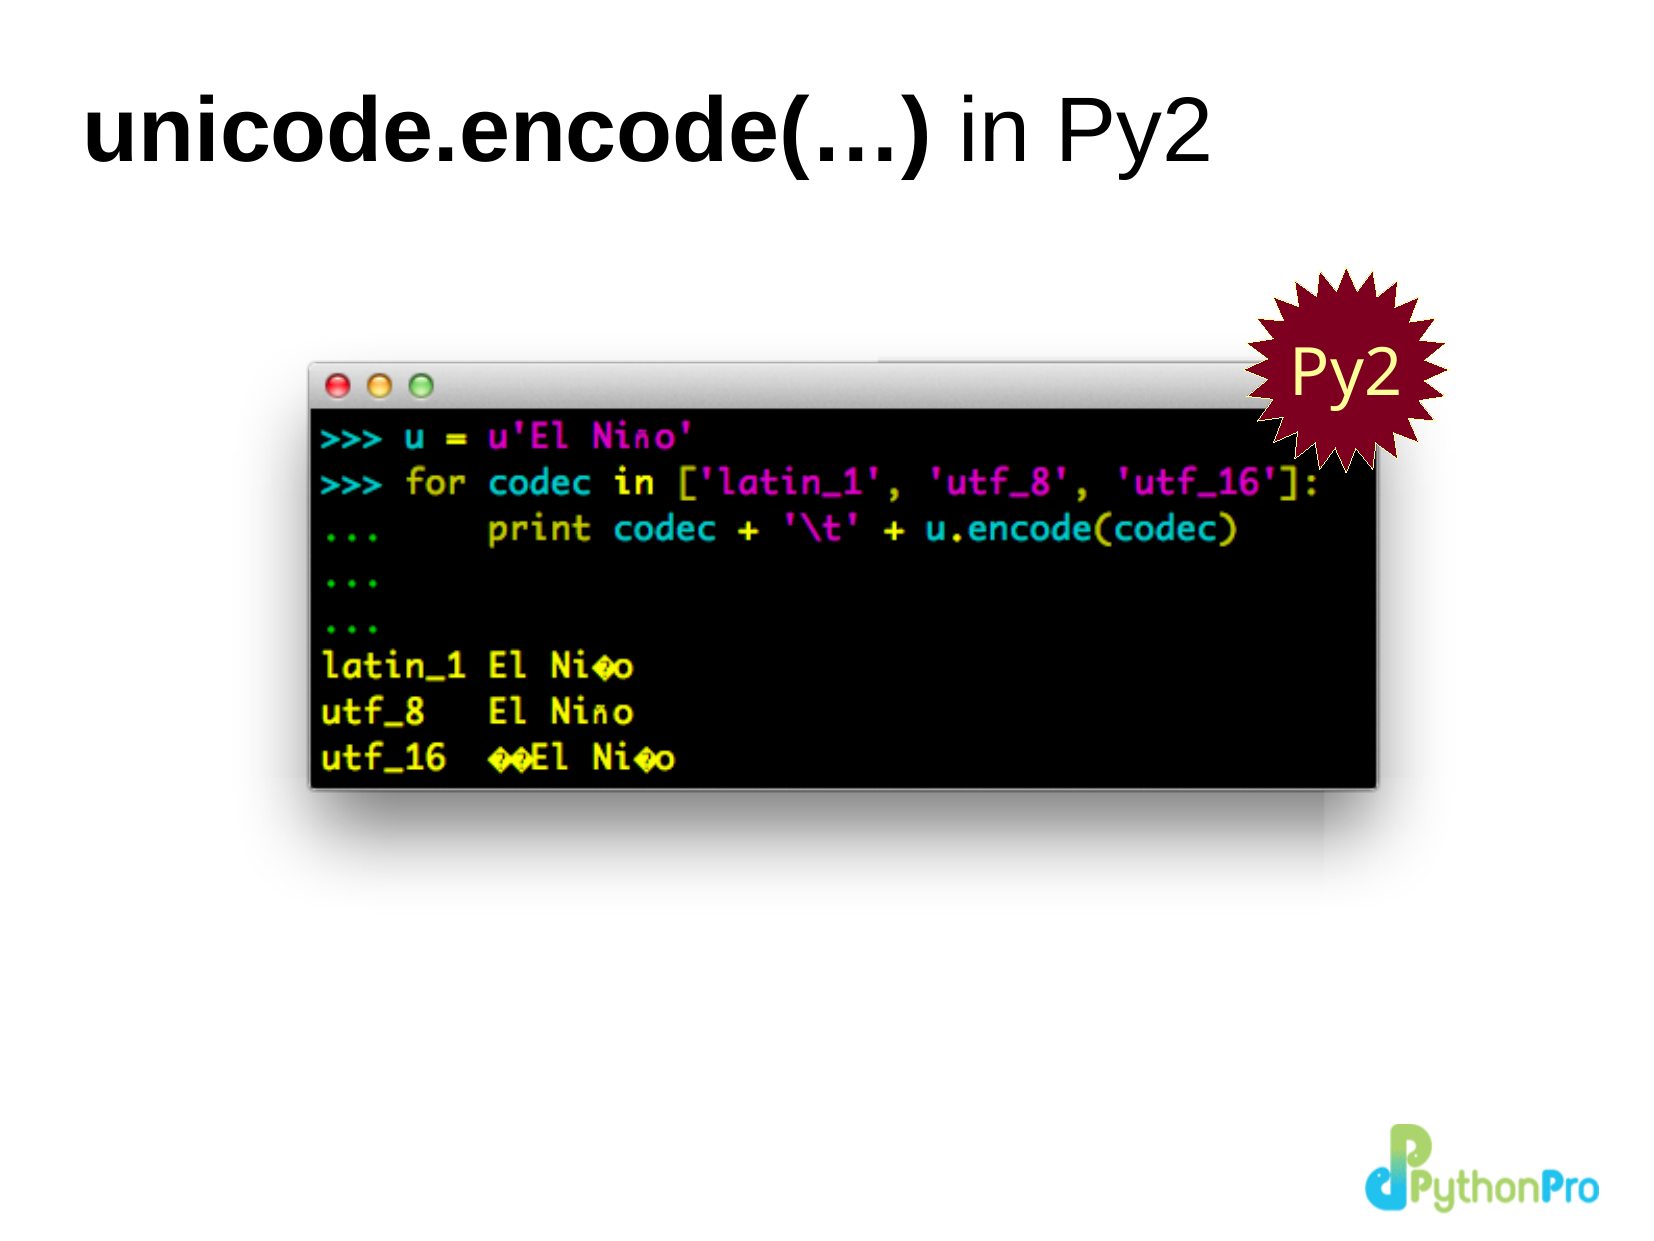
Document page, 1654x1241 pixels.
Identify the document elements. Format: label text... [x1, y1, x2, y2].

title unicode.encode(…) in Py2 [82, 49, 1571, 211]
picture [1365, 1124, 1599, 1214]
picture [232, 332, 1456, 914]
text_box Py2 [1243, 266, 1450, 473]
